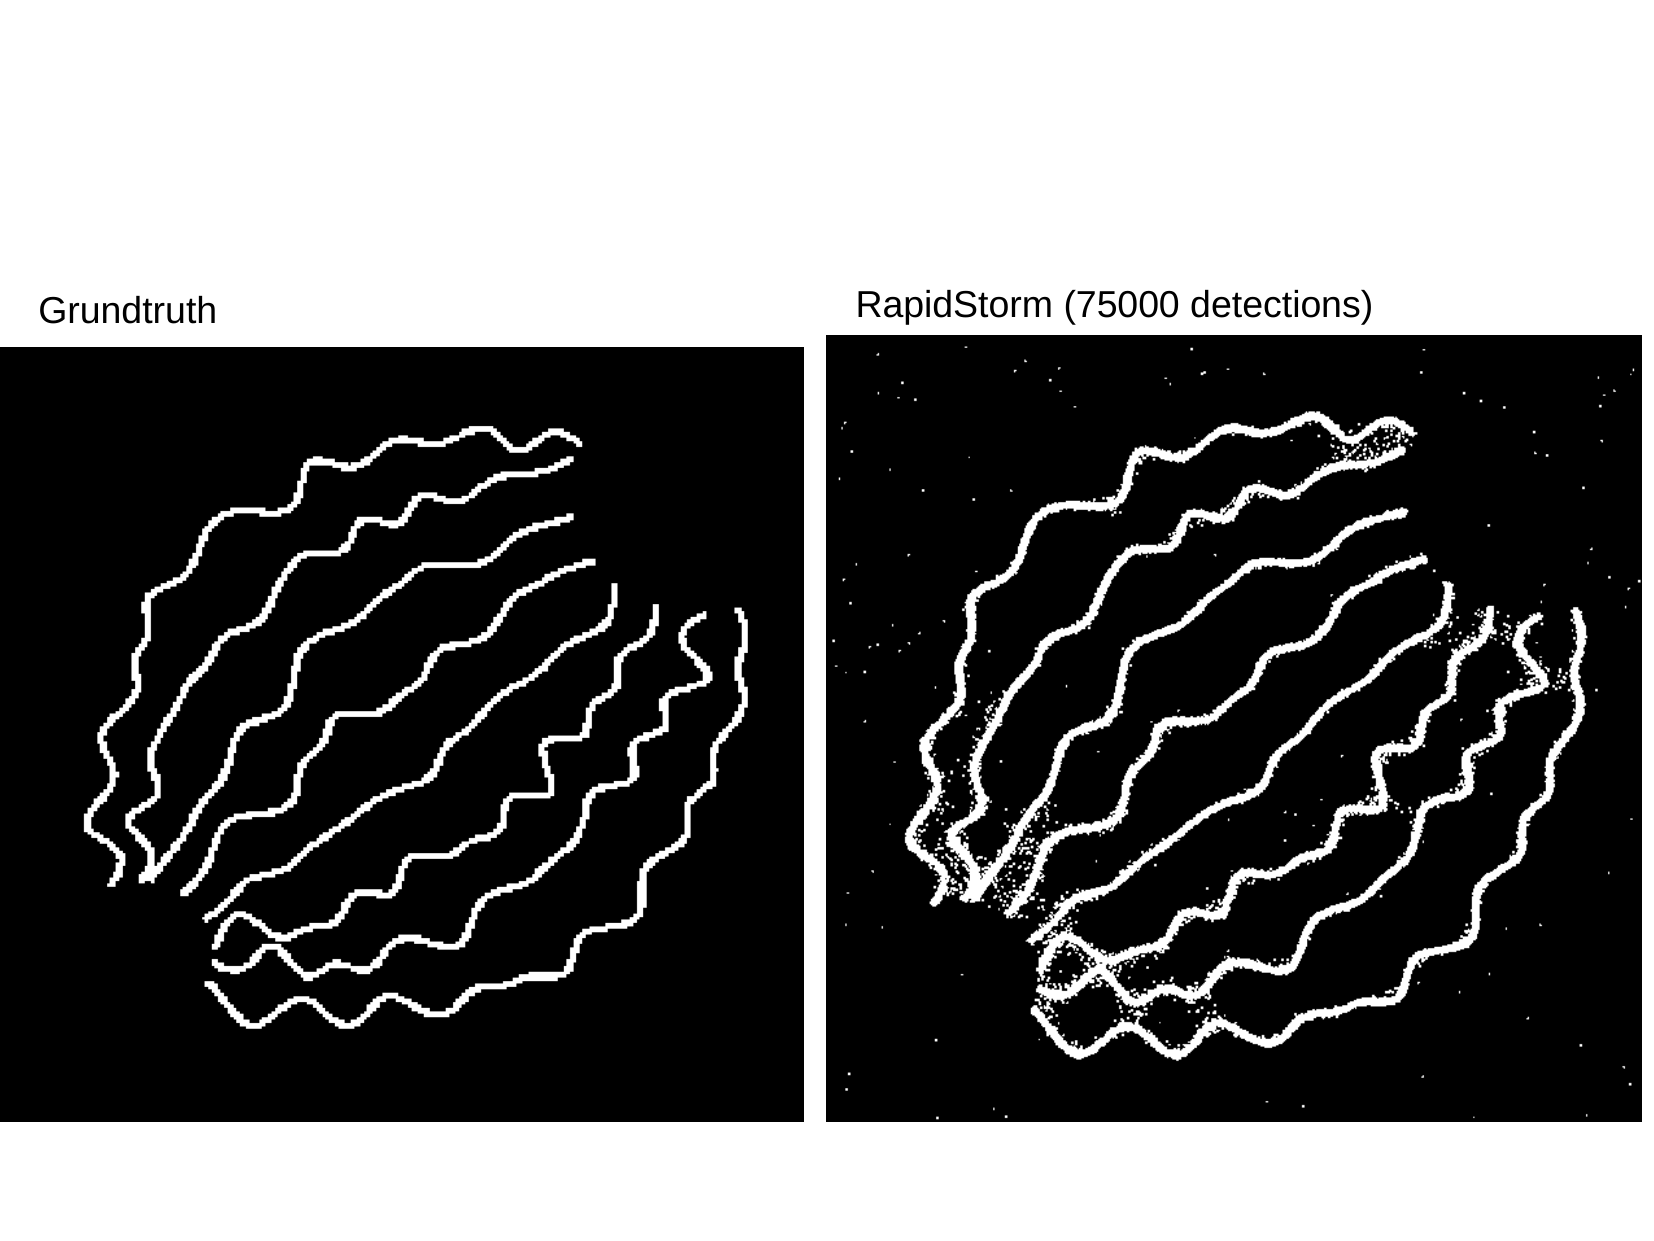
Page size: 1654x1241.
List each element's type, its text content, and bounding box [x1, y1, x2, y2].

picture [826, 335, 1642, 1123]
text_box RapidStorm (75000 detections) [840, 276, 1548, 334]
text_box Grundtruth [23, 282, 579, 346]
picture [0, 347, 804, 1123]
